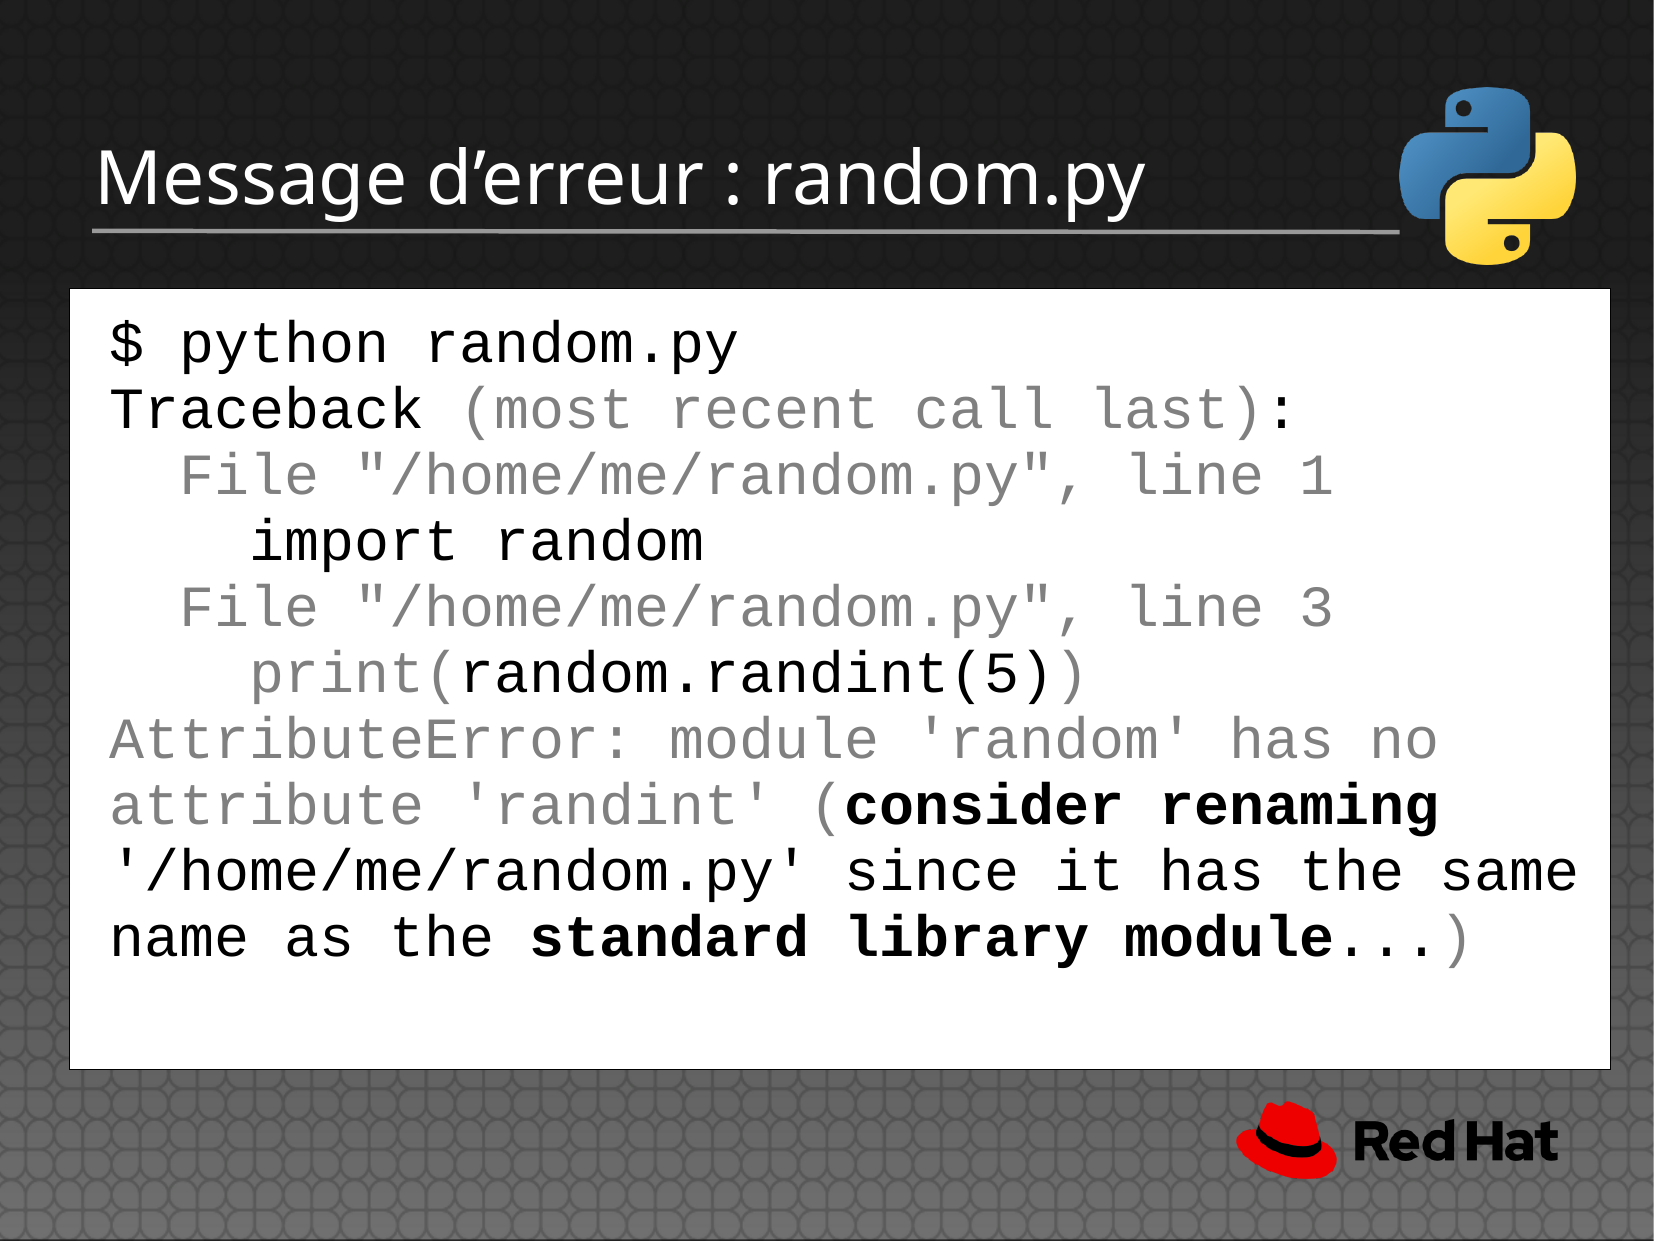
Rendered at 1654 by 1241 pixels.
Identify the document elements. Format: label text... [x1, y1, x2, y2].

text_box [69, 288, 1611, 1070]
list $ python random.py Traceback (most recent call last): File "/home/me/random.py", line 1 import random File "/home/me/random.py", line 3 print(random.randint(5)) AttributeError: module 'random' has no attribute 'randint' (consider renaming '/home/me/random.py' since it has the same name as the standard library module...) [38, 314, 1585, 1070]
title Message d’erreur : random.py [94, 100, 1426, 251]
picture [0, 0, 1654, 1241]
